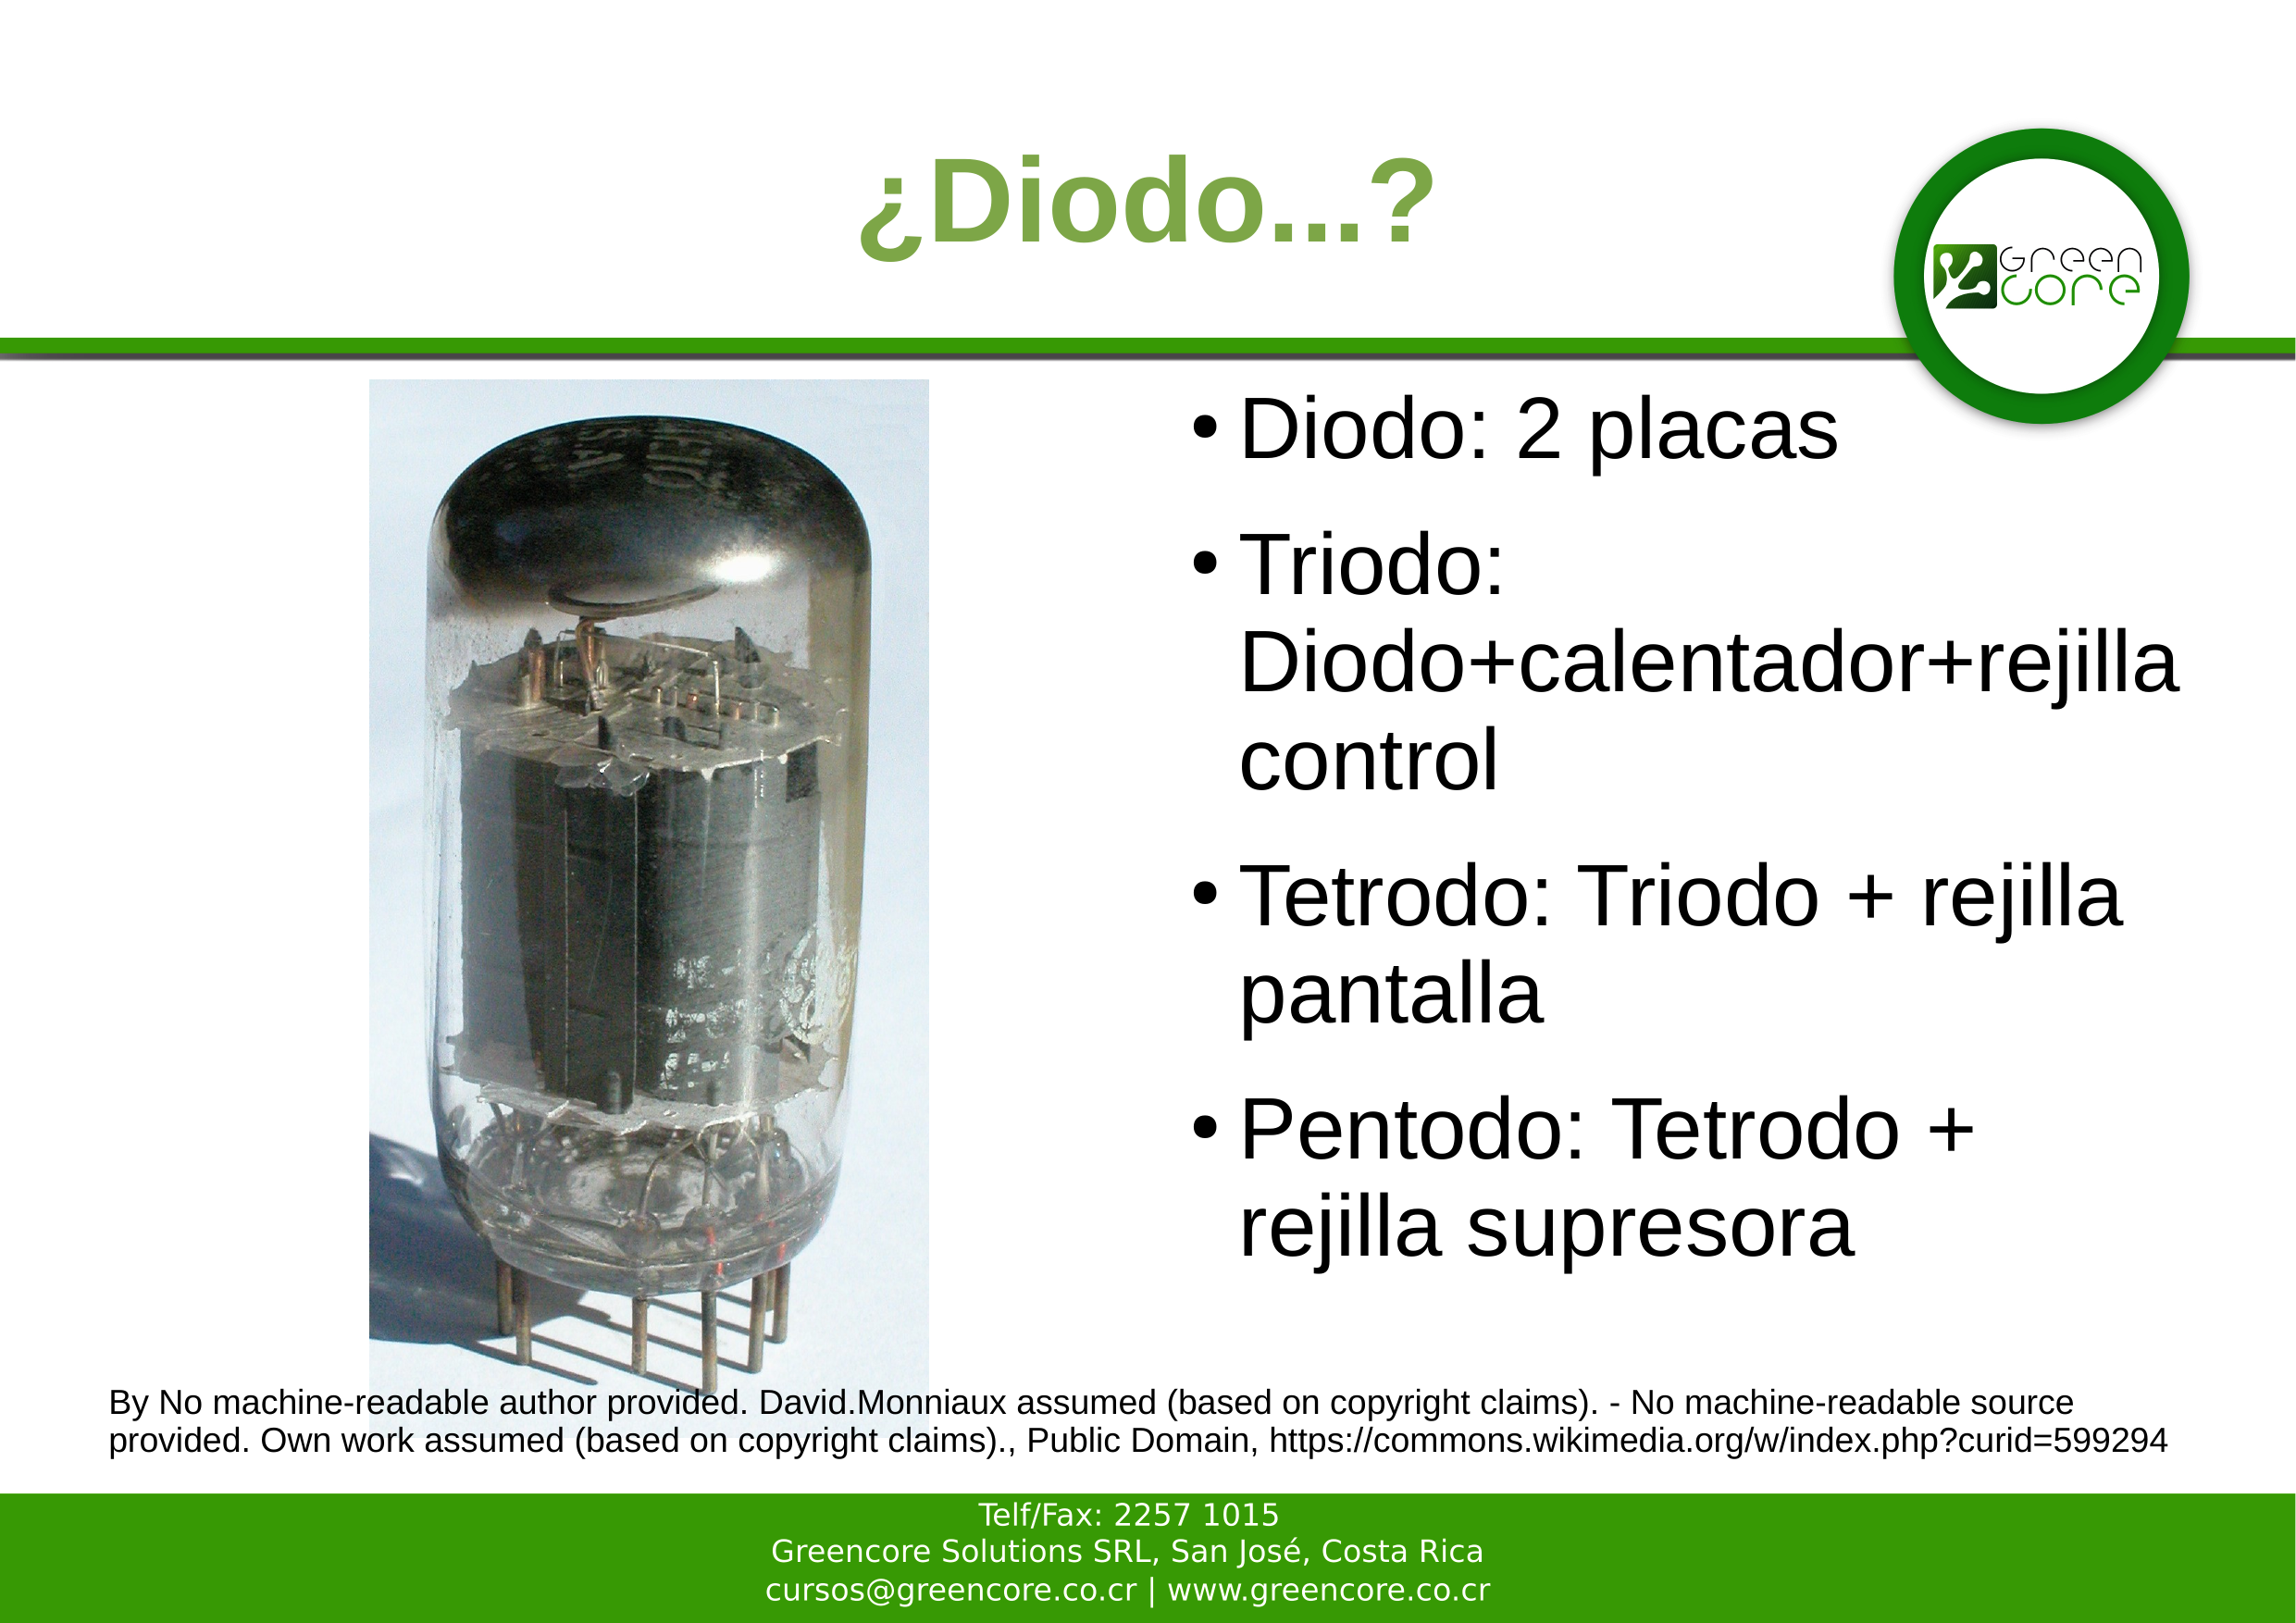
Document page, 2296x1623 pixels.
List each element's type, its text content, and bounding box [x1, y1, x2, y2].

picture [0, 0, 2296, 1623]
list Diodo: 2 placas Triodo: Diodo+calentador+rejilla control Tetrodo: Triodo + rejilla pantalla Pentodo: Tetrodo + rejilla supresora [1173, 379, 2182, 1321]
title ¿Diodo...? [115, 64, 2181, 336]
text_box By No machine-readable author provided. David.Monniaux assumed (based on copyright claims). - No machine-readable source provided. Own work assumed (based on copyright claims)., Public Domain, https://commons.wikimedia.org/w/index.php?curid=599294 [94, 1375, 2214, 1468]
